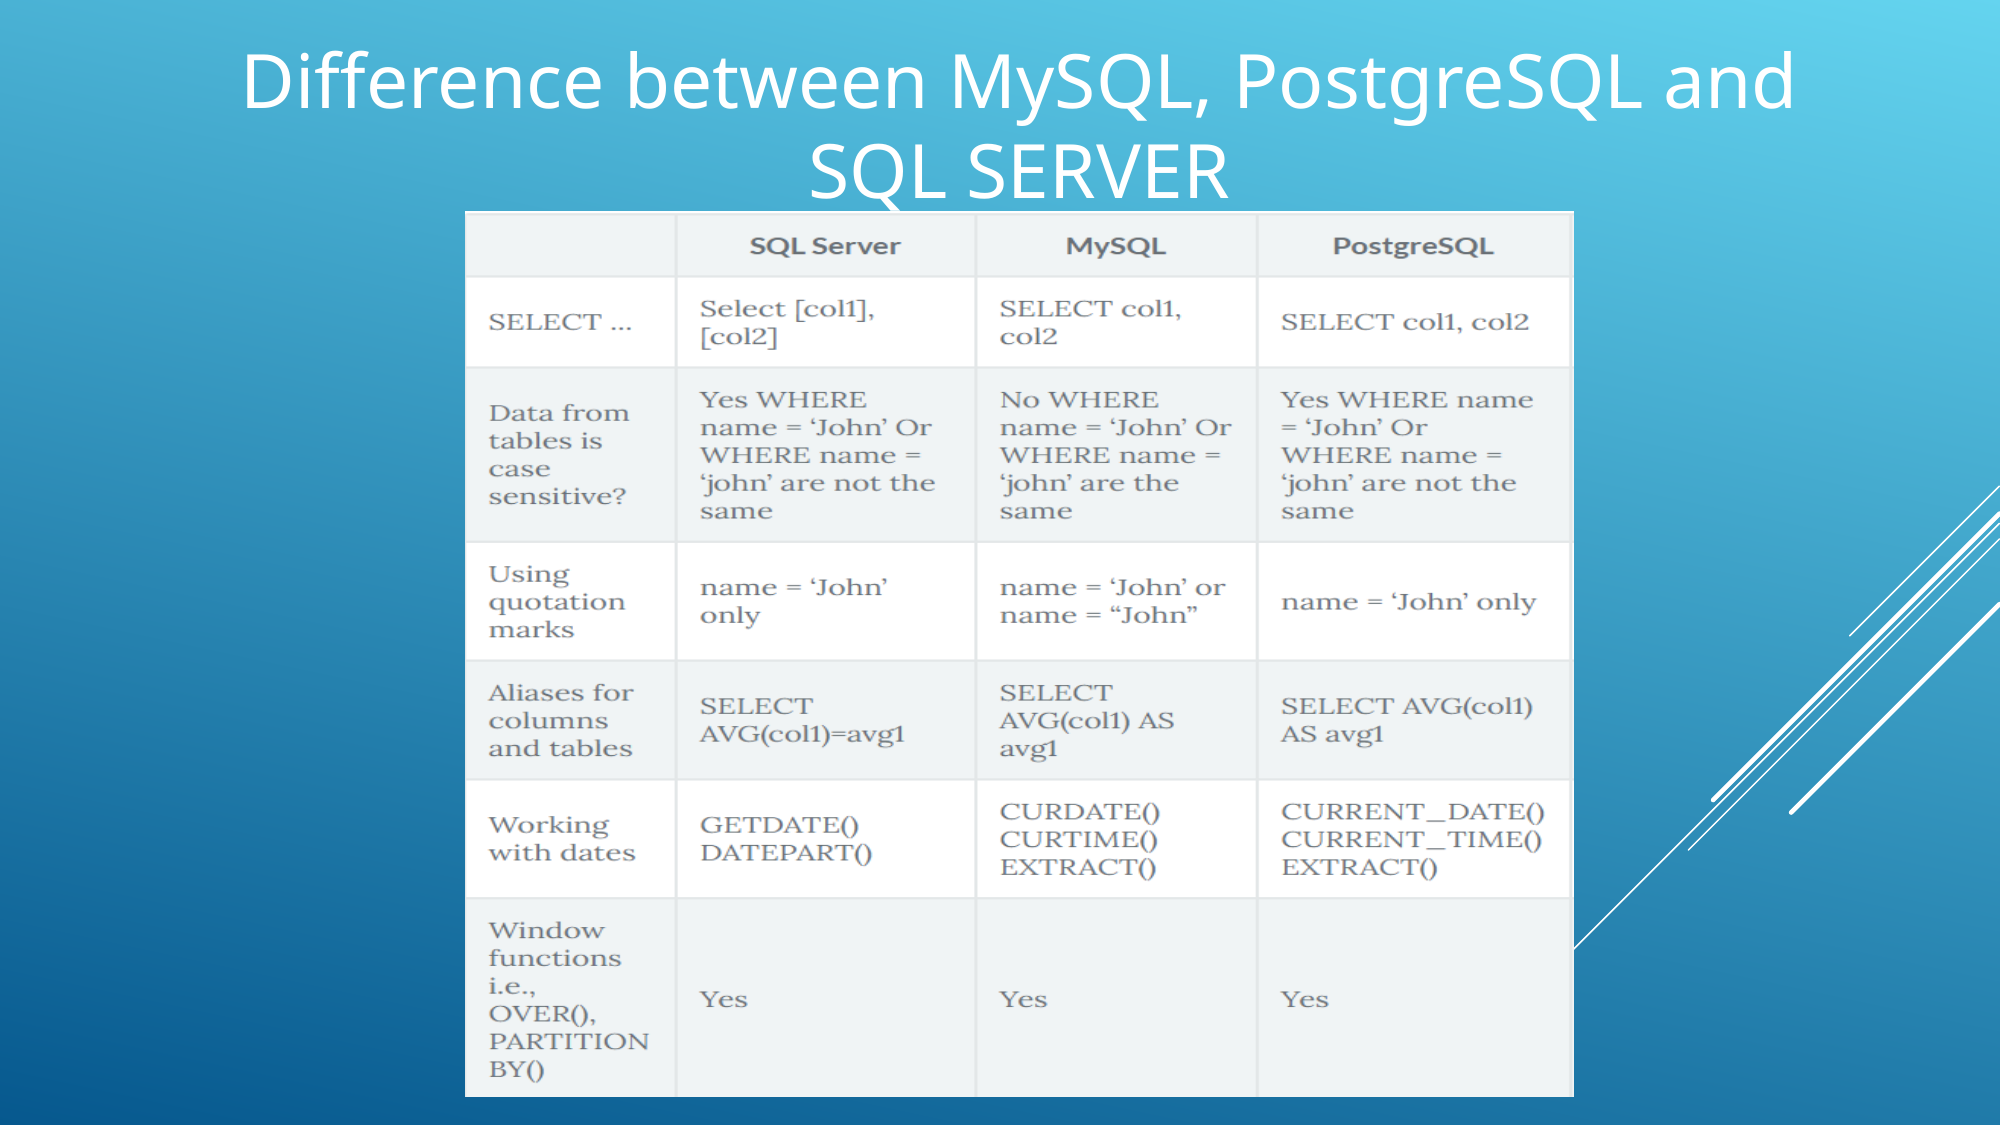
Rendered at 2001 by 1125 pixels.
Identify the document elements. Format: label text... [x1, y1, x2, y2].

picture [465, 211, 1574, 1097]
title Difference between MySQL, PostgreSQL and SQL SERVER [223, 0, 1816, 248]
